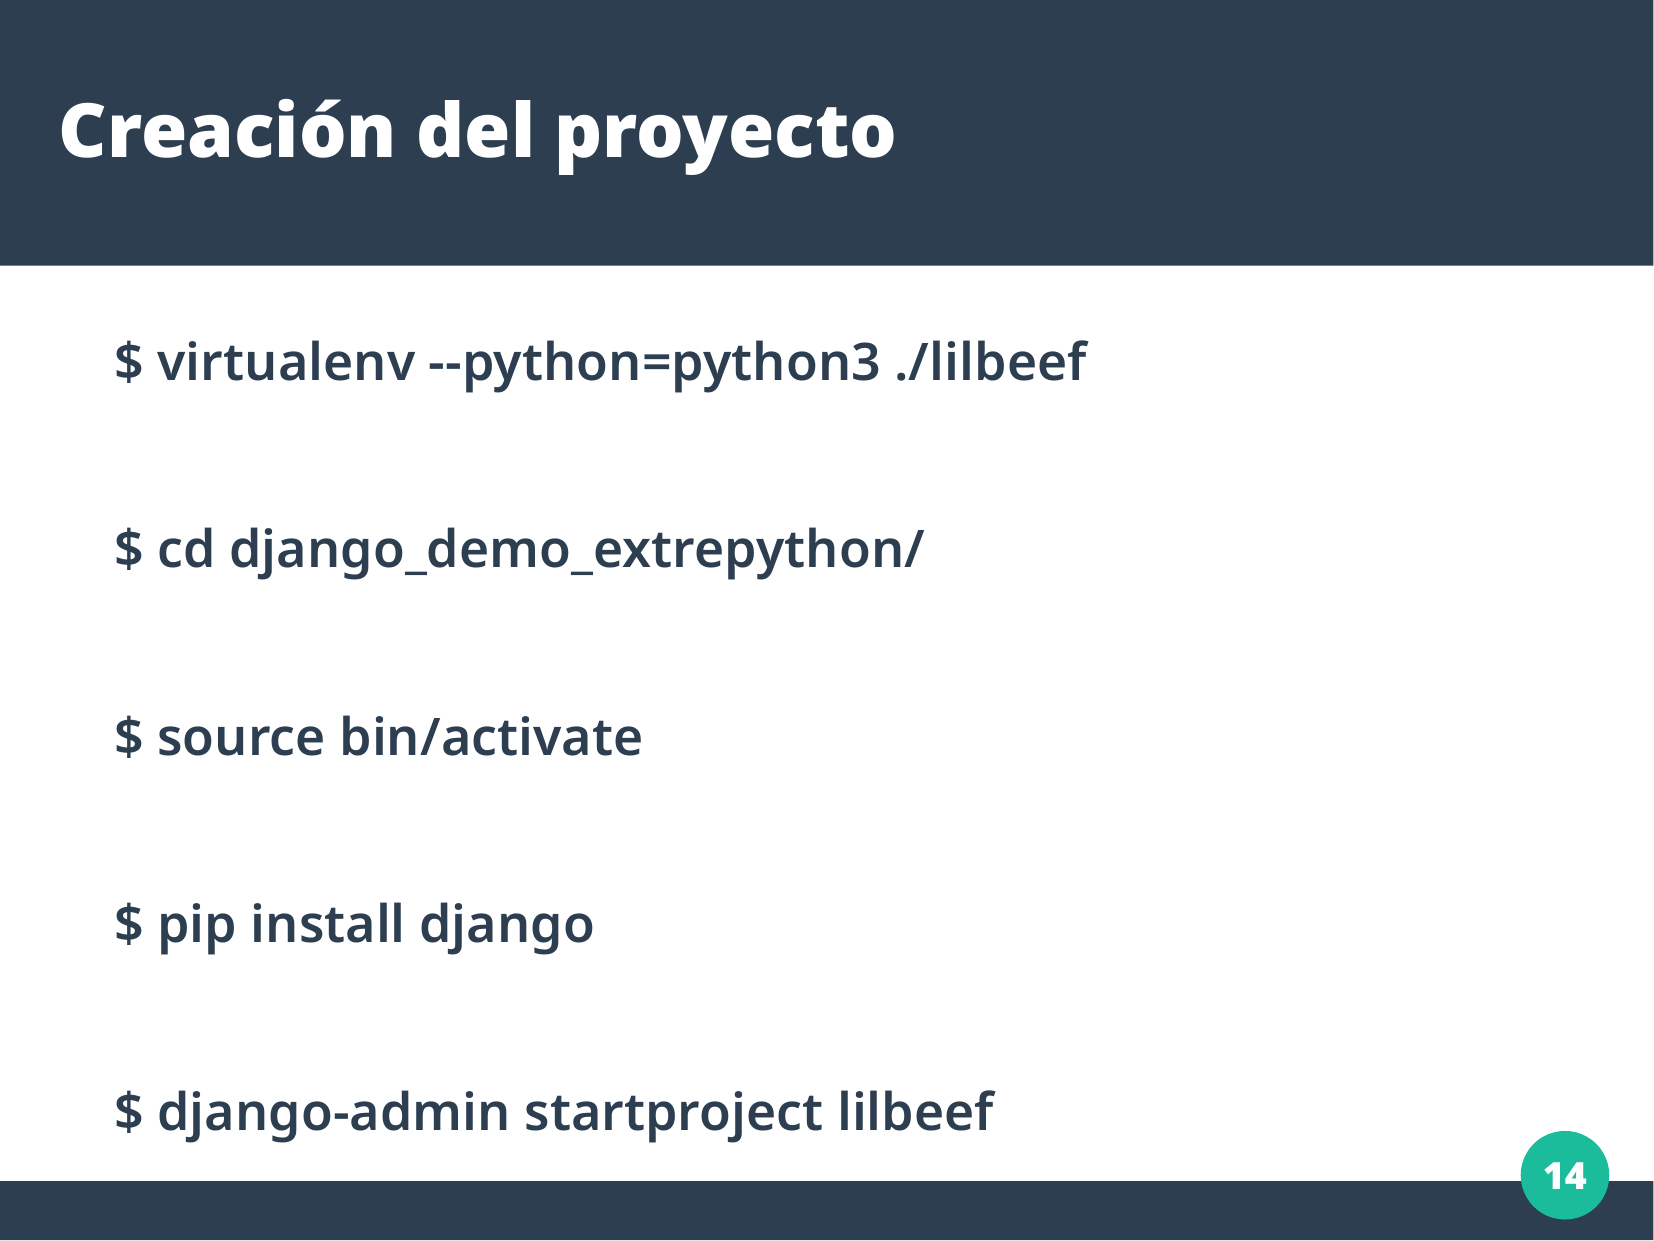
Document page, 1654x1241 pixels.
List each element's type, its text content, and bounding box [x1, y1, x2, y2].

list $ virtualenv --python=python3 ./lilbeef $ cd django_demo_extrepython/ $ source bin/activate $ pip install django $ django-admin startproject lilbeef [59, 324, 1595, 1152]
title Creación del proyecto [59, 49, 1595, 207]
